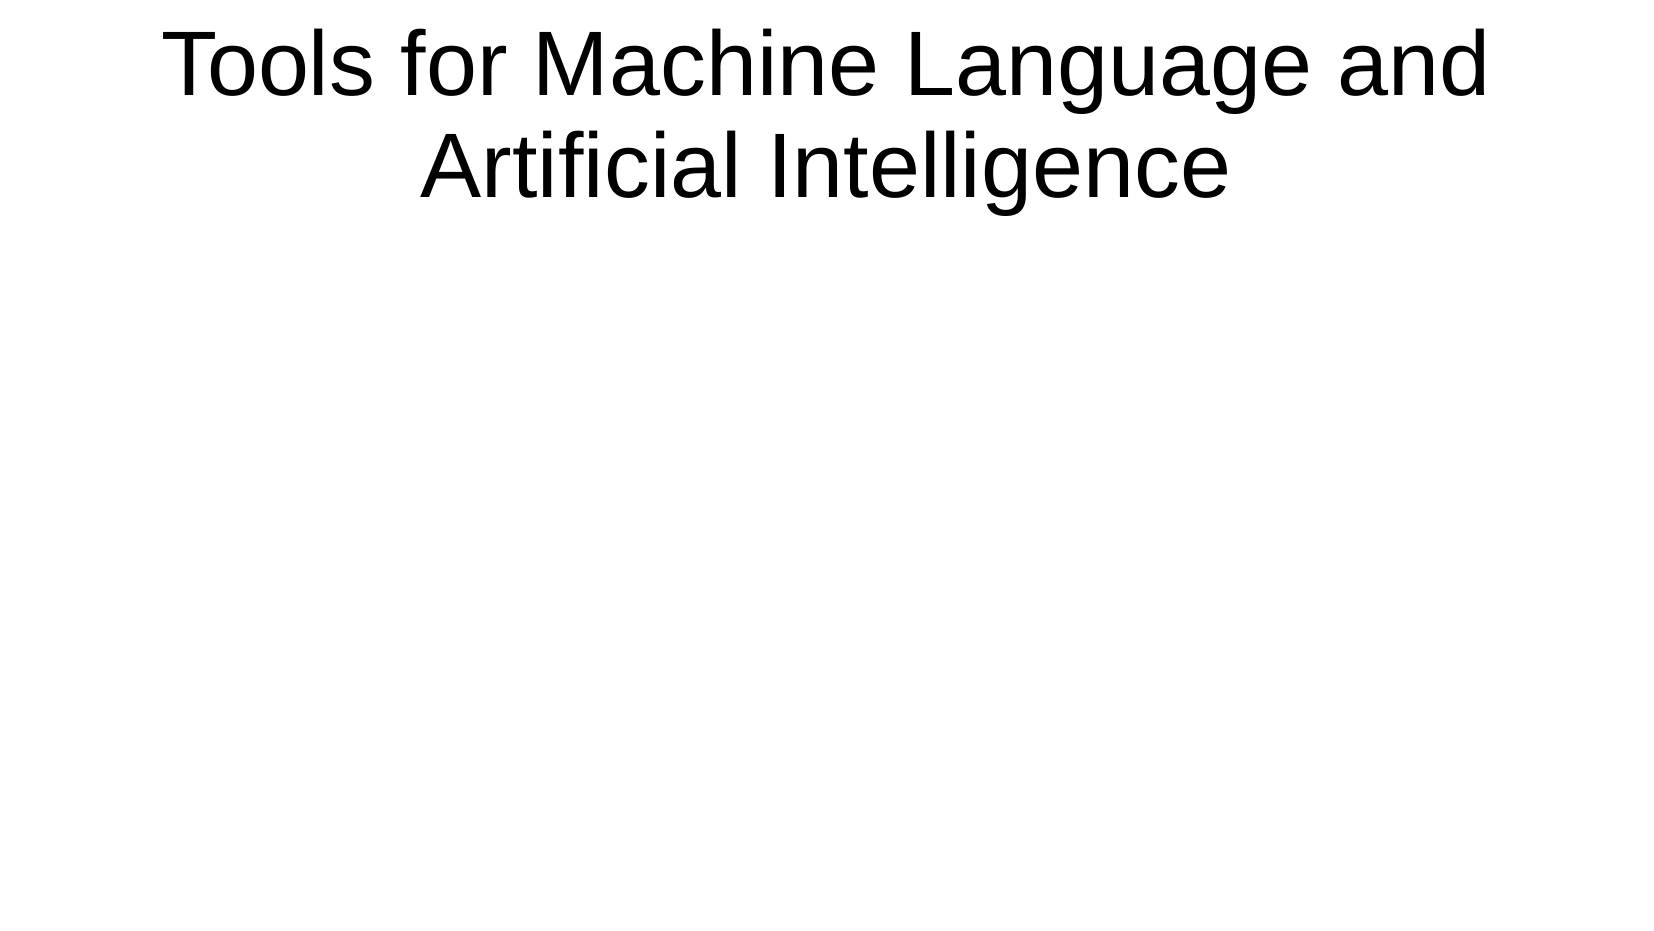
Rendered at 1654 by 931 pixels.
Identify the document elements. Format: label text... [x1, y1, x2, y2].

title Tools for Machine Language and Artificial Intelligence [82, 12, 1571, 218]
